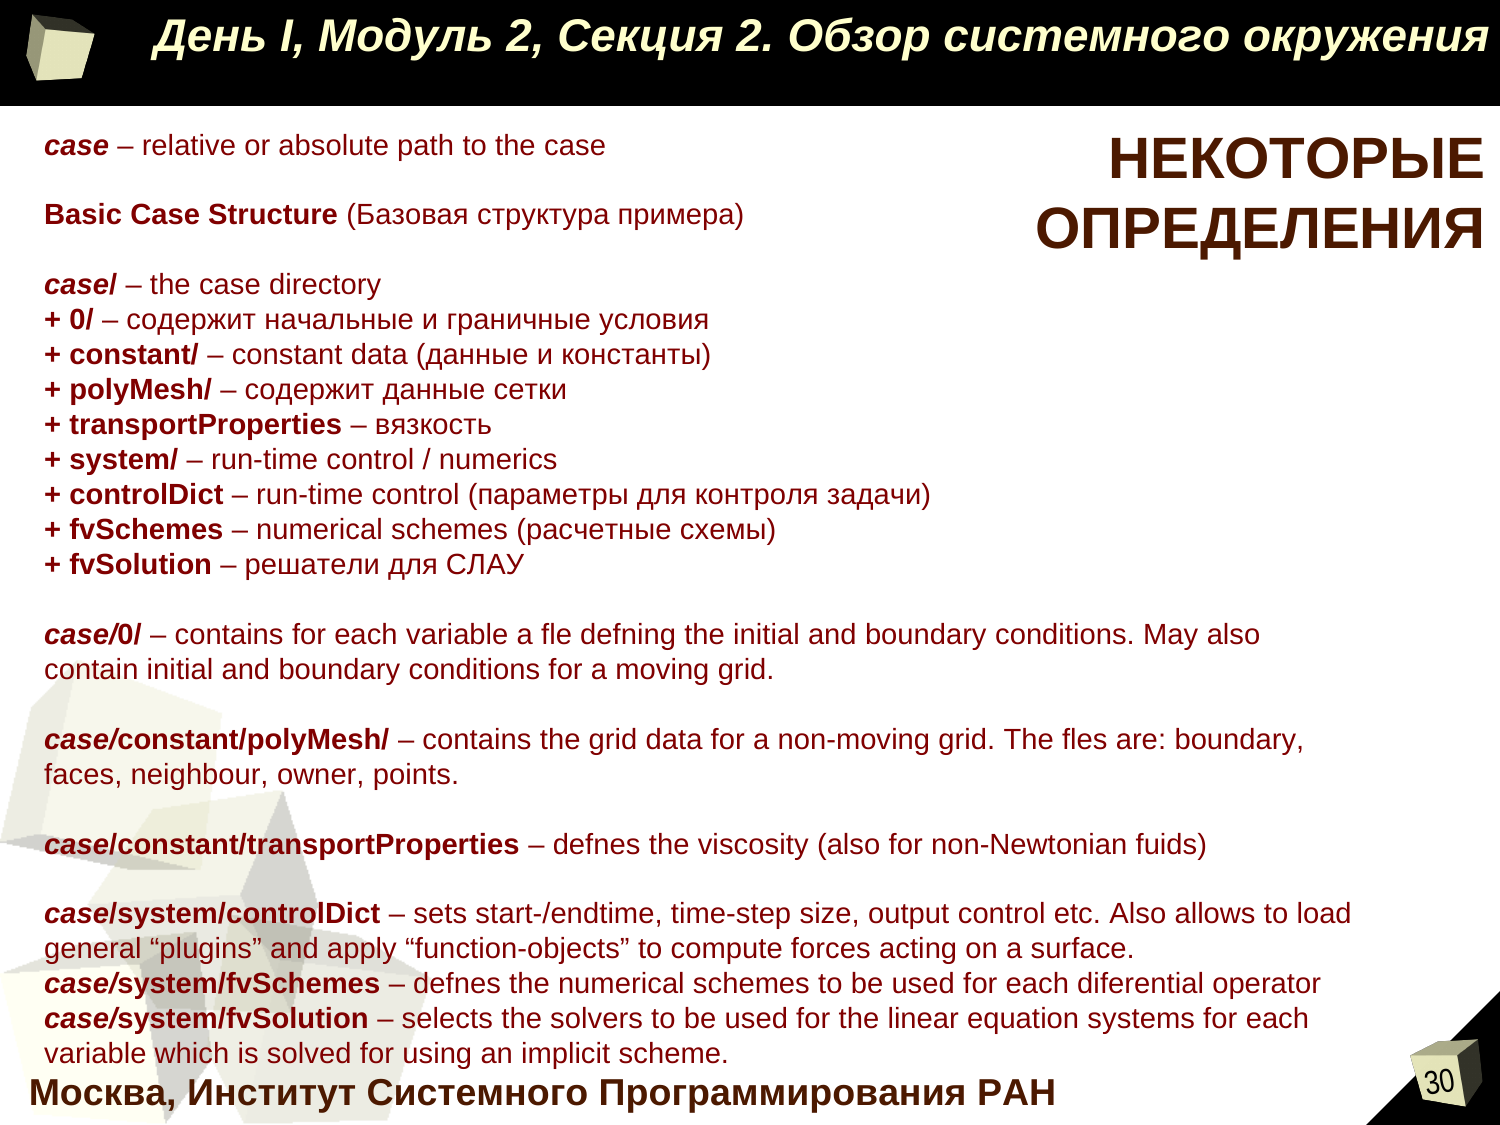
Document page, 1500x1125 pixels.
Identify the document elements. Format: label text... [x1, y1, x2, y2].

picture [423, 1088, 433, 1102]
text_box case – relative or absolute path to the case Basic Case Structure (Базовая структура примера) case/ – the case directory + 0/ – содержит начальные и граничные условия + constant/ – constant data (данные и константы) + polyMesh/ – содержит данные сетки + transportProperties – вязкость + system/ – run-time control / numerics + controlDict – run-time control (параметры для контроля задачи) + fvSchemes – numerical schemes (расчетные схемы) + fvSolution – решатели для СЛАУ case/0/ – contains for each variable a fle defning the initial and boundary conditions. May also contain initial and boundary conditions for a moving grid. case/constant/polyMesh/ – contains the grid data for a non-moving grid. The fles are: boundary, faces, neighbour, owner, points. case/constant/transportProperties – defnes the viscosity (also for non-Newtonian fuids) case/system/controlDict – sets start-/endtime, time-step size, output control etc. Also allows to load general “plugins” and apply “function-objects” to compute forces acting on a surface. case/system/fvSchemes – defnes the numerical schemes to be used for each diferential operator case/system/fvSolution – selects the solvers to be used for the linear equation systems for each variable which is solved for using an implicit scheme. [29, 268, 1424, 1078]
picture [0, 659, 433, 1125]
text_box НЕКОТОРЫЕ ОПРЕДЕЛЕНИЯ [4, 112, 1500, 268]
